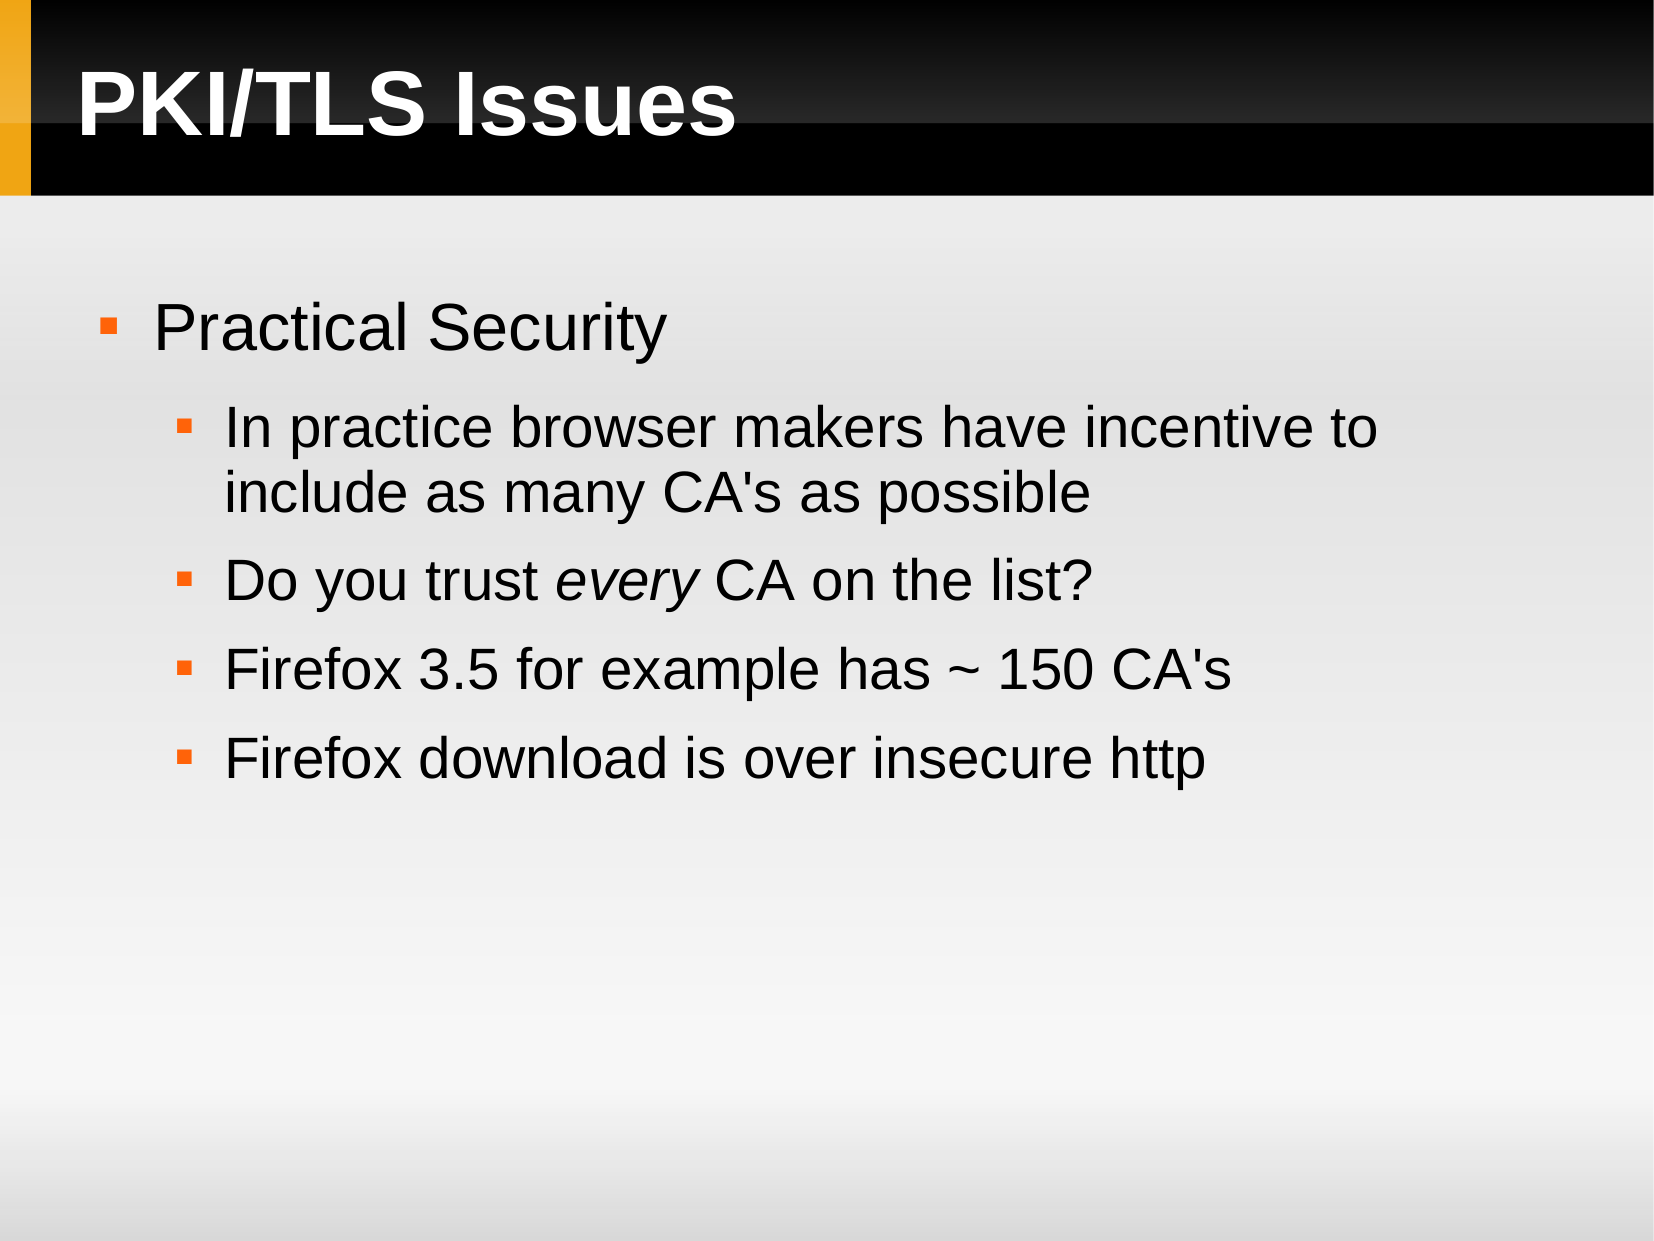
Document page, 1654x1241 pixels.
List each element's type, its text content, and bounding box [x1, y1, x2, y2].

list Practical Security In practice browser makers have incentive to include as many CA's as possible Do you trust every CA on the list? Firefox 3.5 for example has ~ 150 CA's Firefox download is over insecure http [82, 290, 1571, 1109]
title PKI/TLS Issues [76, 0, 1565, 208]
picture [0, 0, 1654, 1241]
